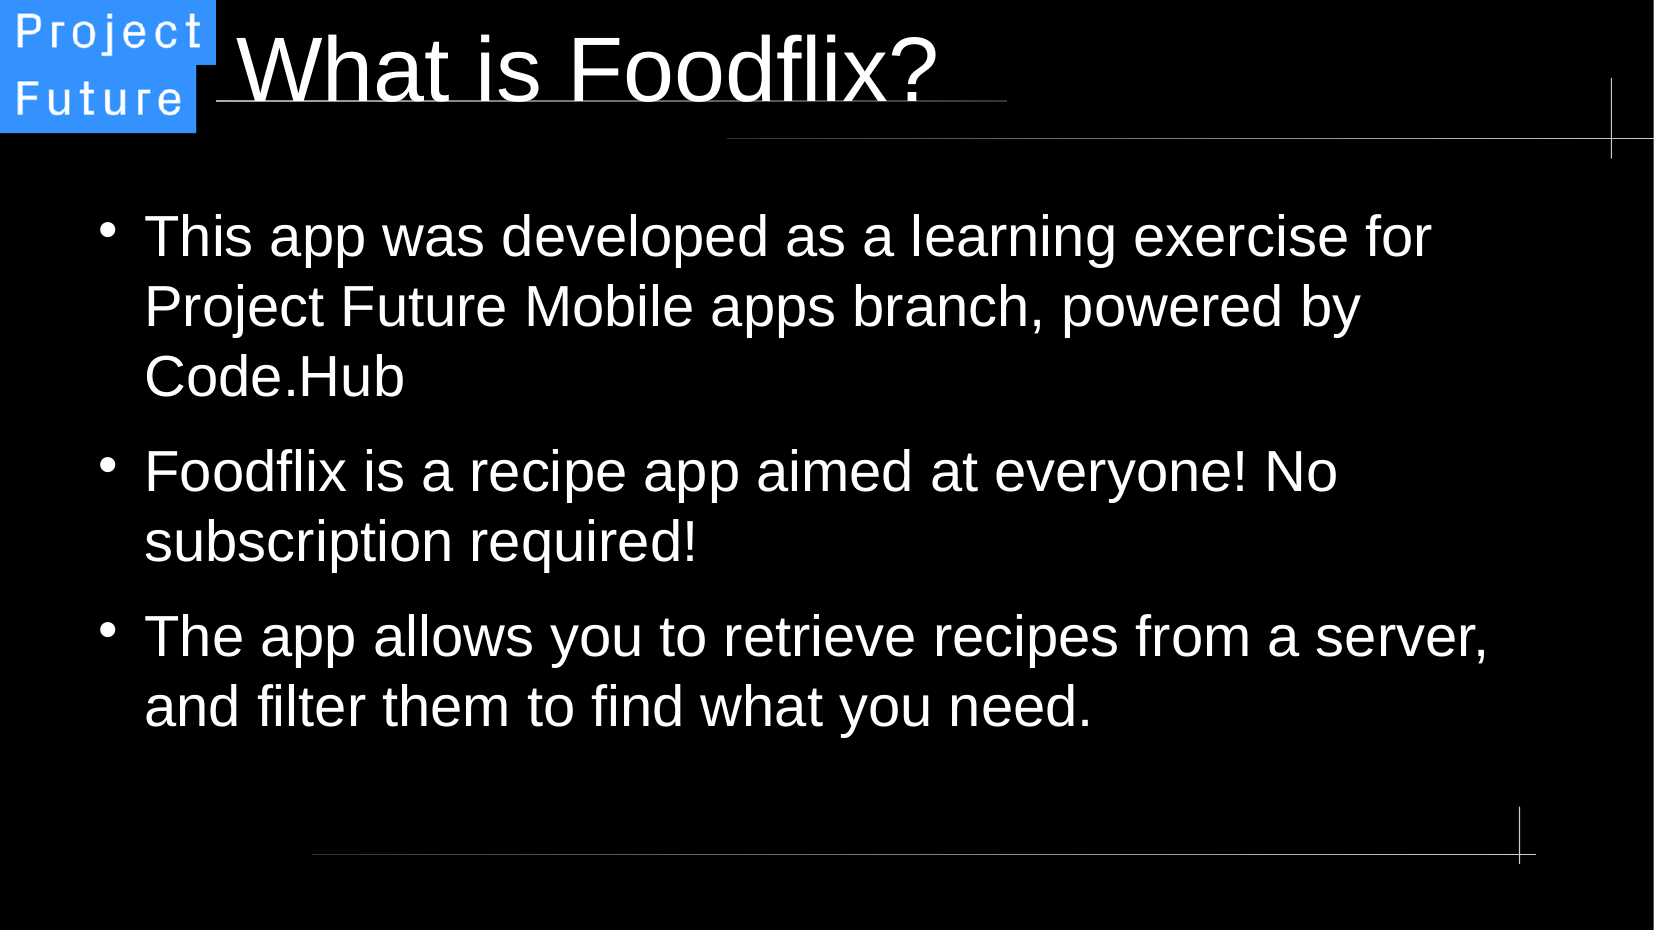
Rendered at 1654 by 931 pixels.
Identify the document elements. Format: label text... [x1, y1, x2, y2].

title What is Foodflix? [236, 11, 1589, 119]
list This app was developed as a learning exercise for Project Future Mobile apps branch, powered by Code.Hub Foodflix is a recipe app aimed at everyone! No subscription required! The app allows you to retrieve recipes from a server, and filter them to find what you need. [82, 198, 1571, 739]
picture [0, 0, 216, 148]
